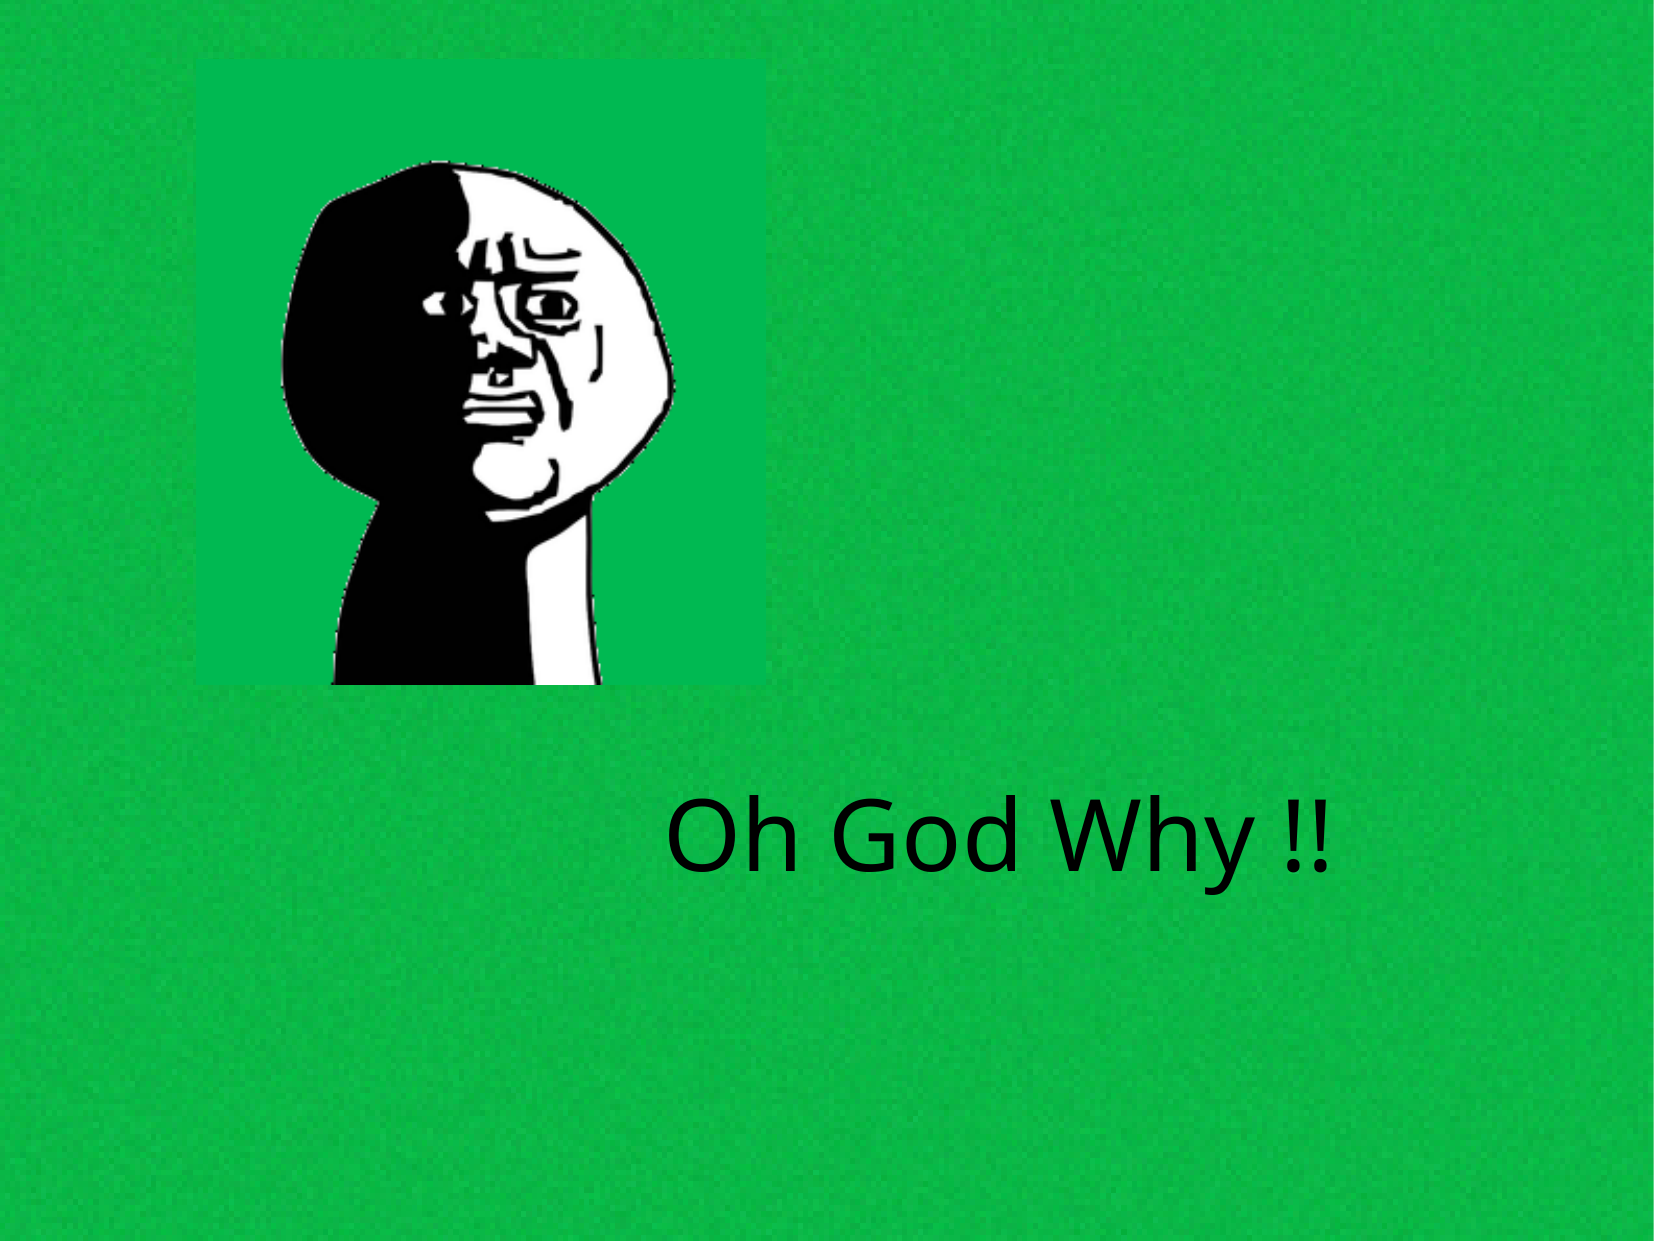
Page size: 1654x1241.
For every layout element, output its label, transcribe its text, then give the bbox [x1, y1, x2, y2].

picture [0, 0, 1654, 1241]
subtitle Oh God Why !! [8, 303, 1497, 1241]
